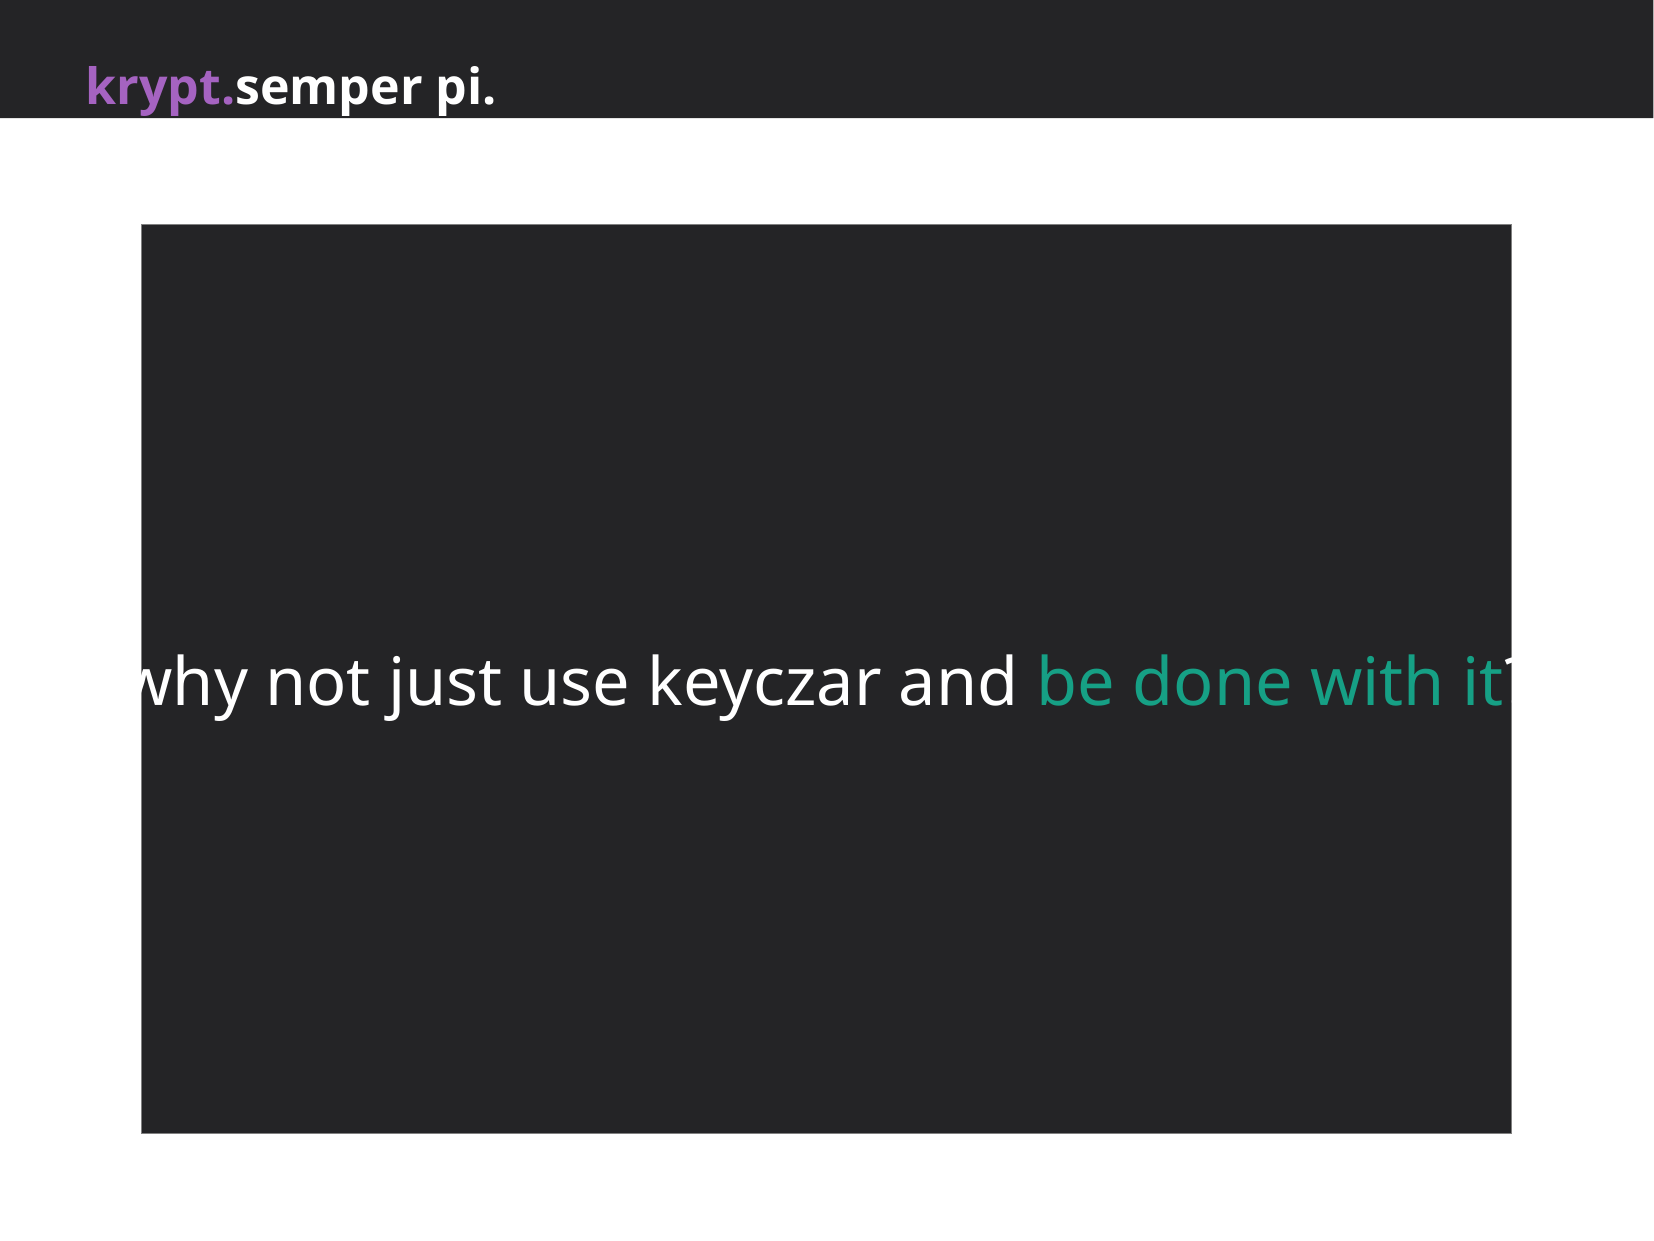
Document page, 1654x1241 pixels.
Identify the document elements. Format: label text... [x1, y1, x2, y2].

text_box why not just use keyczar and be done with it? [141, 224, 1512, 1134]
text_box [0, 0, 1654, 119]
text_box krypt.semper pi. [70, 43, 544, 119]
text_box [165, 531, 1441, 1087]
